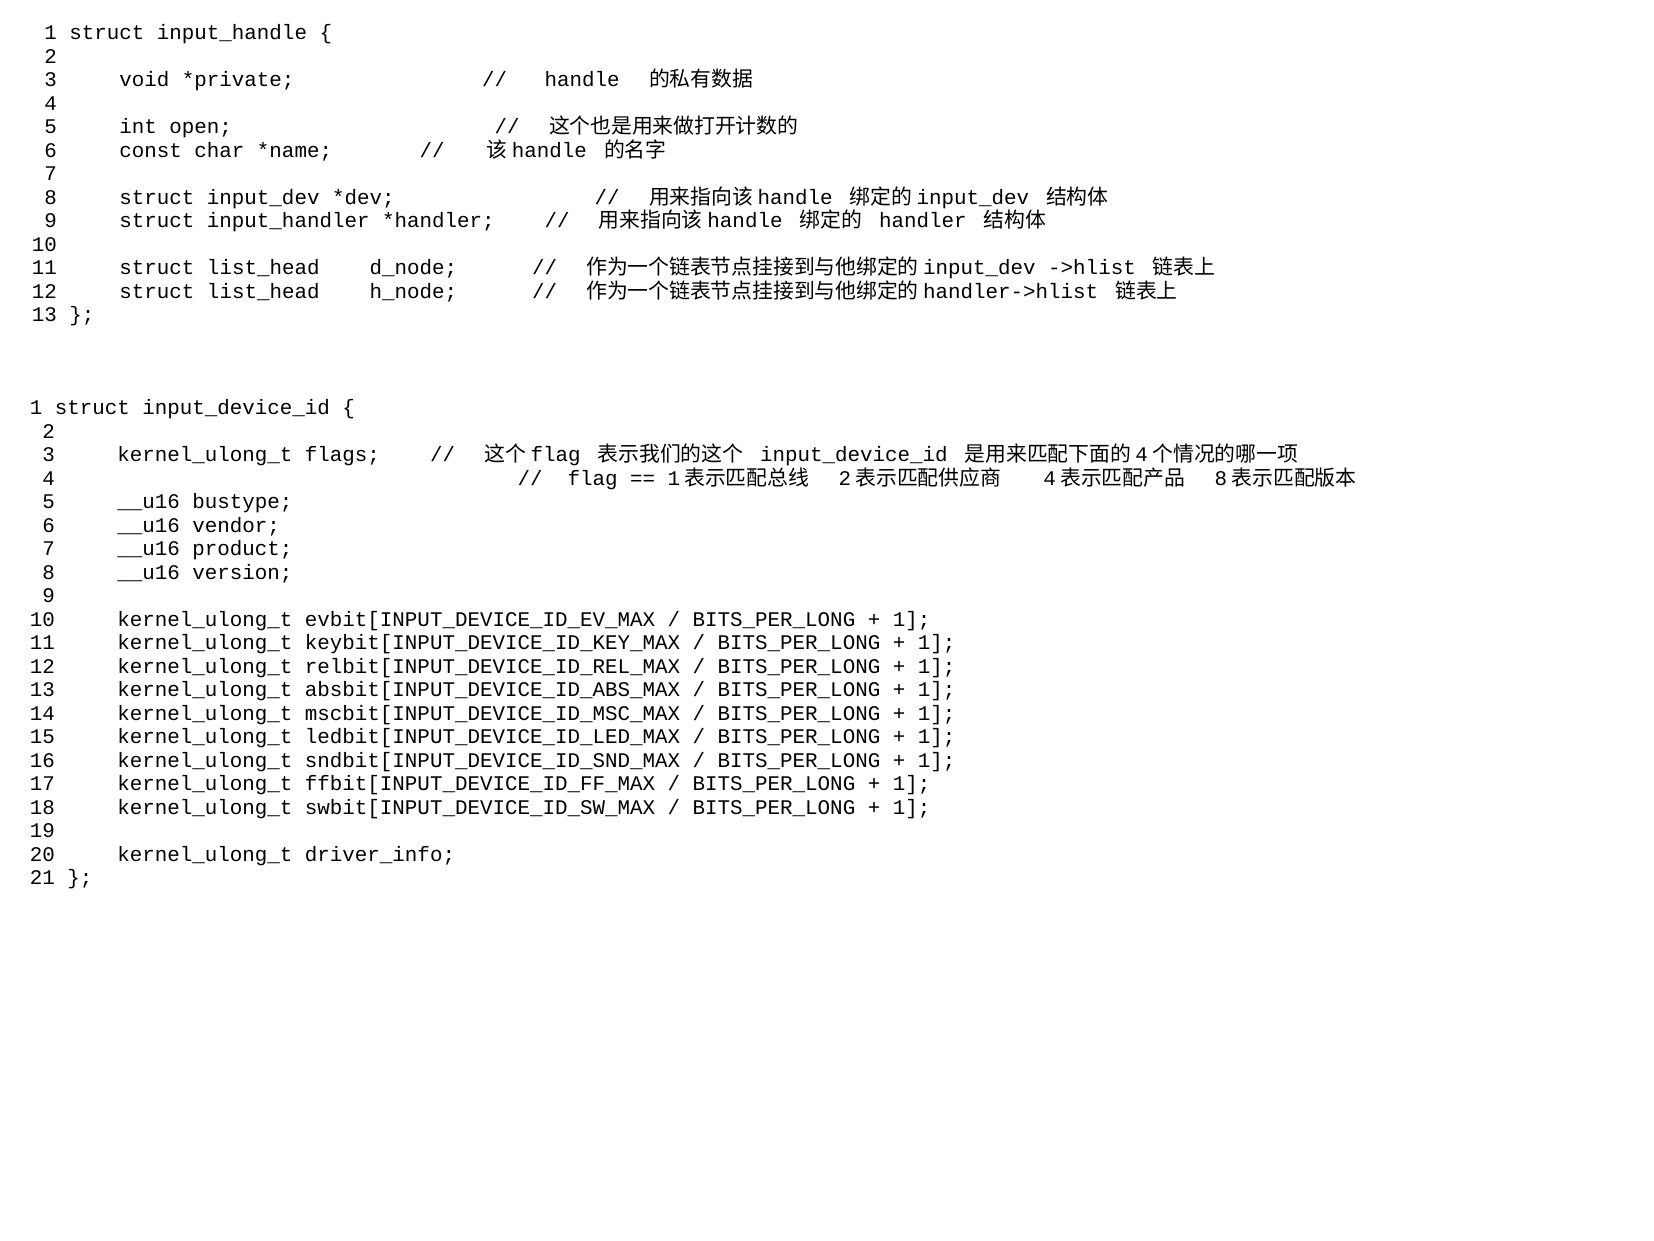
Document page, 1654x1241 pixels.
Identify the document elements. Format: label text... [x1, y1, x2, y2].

text_box 1 struct input_handle { 2 3 void *private; // handle 的私有数据 4 5 int open; // 这个也是用来做打开计数的 6 const char *name; // 该handle 的名字 7 8 struct input_dev *dev; // 用来指向该handle 绑定的input_dev 结构体 9 struct input_handler *handler; // 用来指向该handle 绑定的 handler 结构体 10 11 struct list_head d_node; // 作为一个链表节点挂接到与他绑定的input_dev ->hlist 链表上 12 struct list_head h_node; // 作为一个链表节点挂接到与他绑定的handler->hlist 链表上 13 }; [17, 15, 1231, 336]
text_box 1 struct input_device_id { 2 3 kernel_ulong_t flags; // 这个flag 表示我们的这个 input_device_id 是用来匹配下面的4个情况的哪一项 4 // flag == 1表示匹配总线 2表示匹配供应商 4表示匹配产品 8表示匹配版本 5 __u16 bustype; 6 __u16 vendor; 7 __u16 product; 8 __u16 version; 9 10 kernel_ulong_t evbit[INPUT_DEVICE_ID_EV_MAX / BITS_PER_LONG + 1]; 11 kernel_ulong_t keybit[INPUT_DEVICE_ID_KEY_MAX / BITS_PER_LONG + 1]; 12 kernel_ulong_t relbit[INPUT_DEVICE_ID_REL_MAX / BITS_PER_LONG + 1]; 13 kernel_ulong_t absbit[INPUT_DEVICE_ID_ABS_MAX / BITS_PER_LONG + 1]; 14 kernel_ulong_t mscbit[INPUT_DEVICE_ID_MSC_MAX / BITS_PER_LONG + 1]; 15 kernel_ulong_t ledbit[INPUT_DEVICE_ID_LED_MAX / BITS_PER_LONG + 1]; 16 kernel_ulong_t sndbit[INPUT_DEVICE_ID_SND_MAX / BITS_PER_LONG + 1]; 17 kernel_ulong_t ffbit[INPUT_DEVICE_ID_FF_MAX / BITS_PER_LONG + 1]; 18 kernel_ulong_t swbit[INPUT_DEVICE_ID_SW_MAX / BITS_PER_LONG + 1]; 19 20 kernel_ulong_t driver_info; 21 }; [15, 390, 1372, 899]
